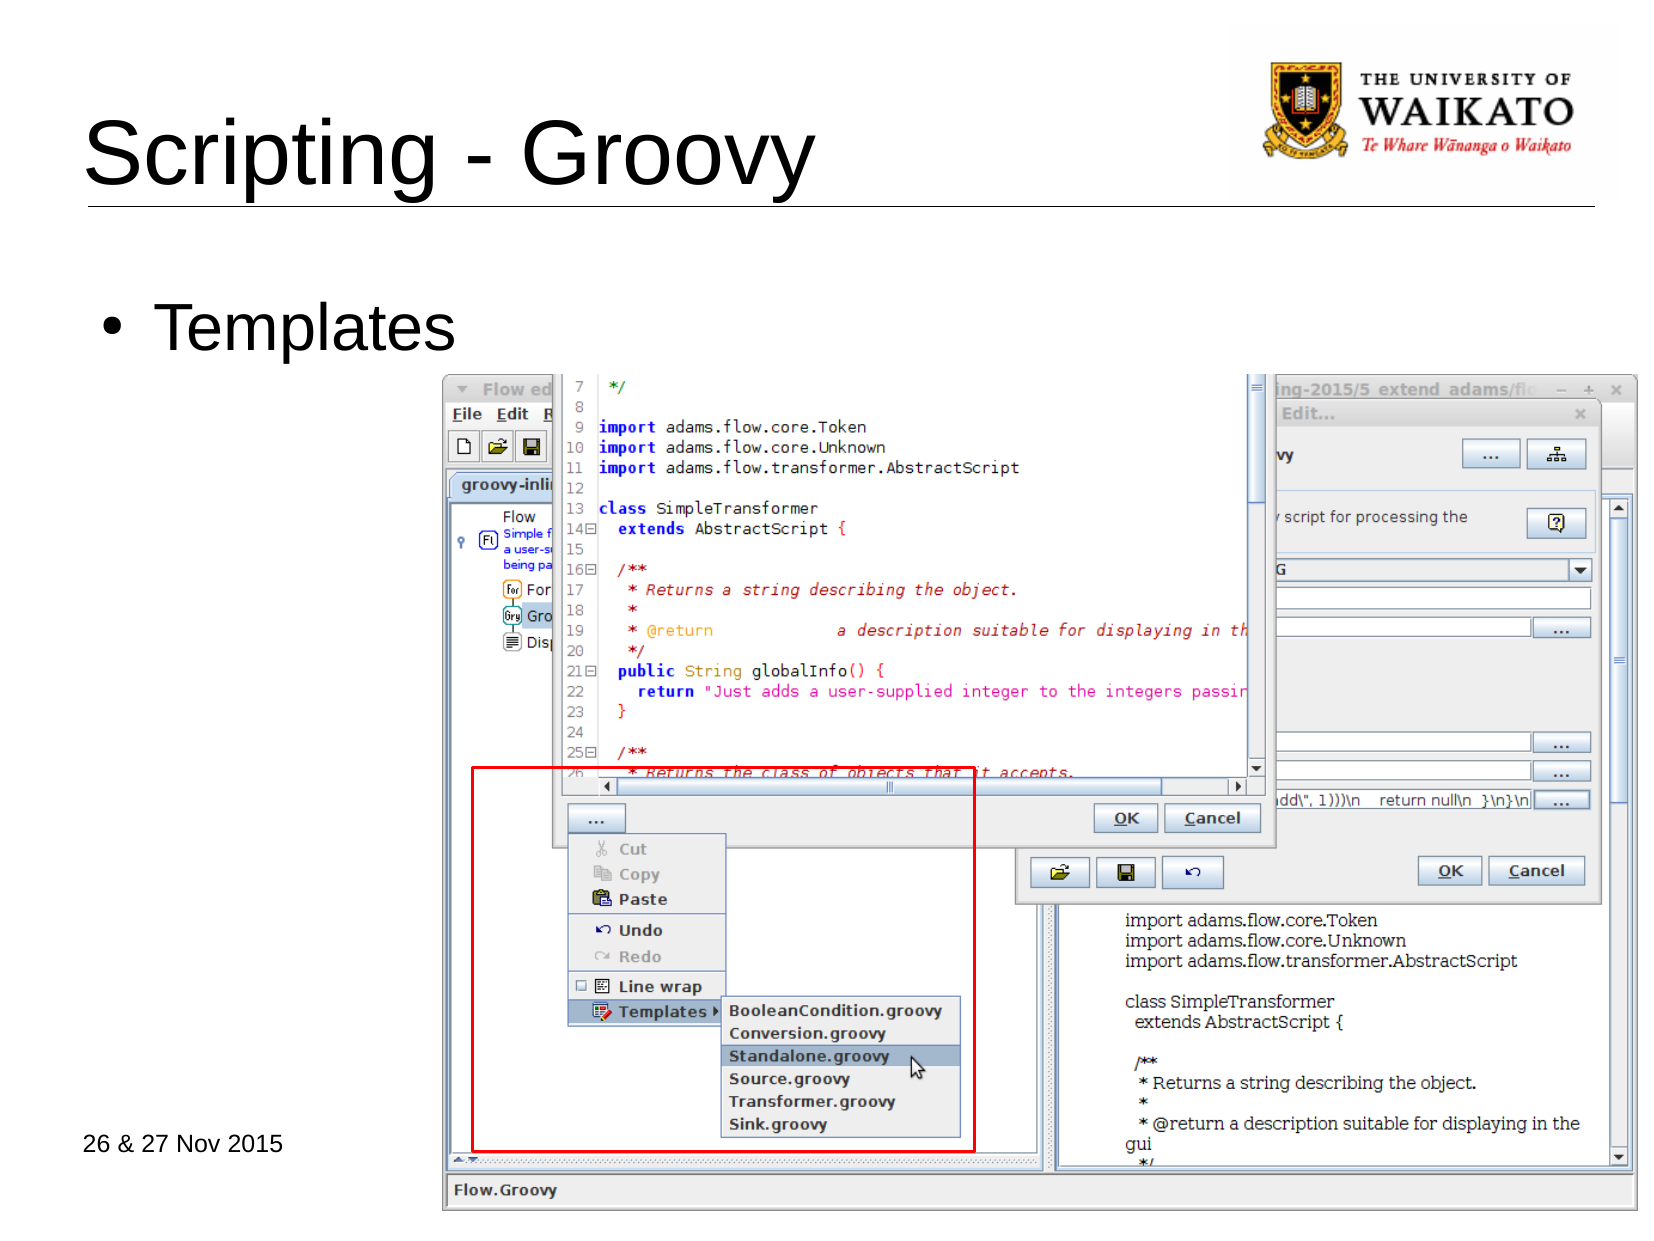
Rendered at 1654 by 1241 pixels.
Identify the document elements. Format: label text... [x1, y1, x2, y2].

list Templates [82, 290, 1571, 1010]
picture [442, 374, 1638, 1211]
picture [1228, 24, 1619, 201]
title Scripting - Groovy [82, 49, 1571, 257]
